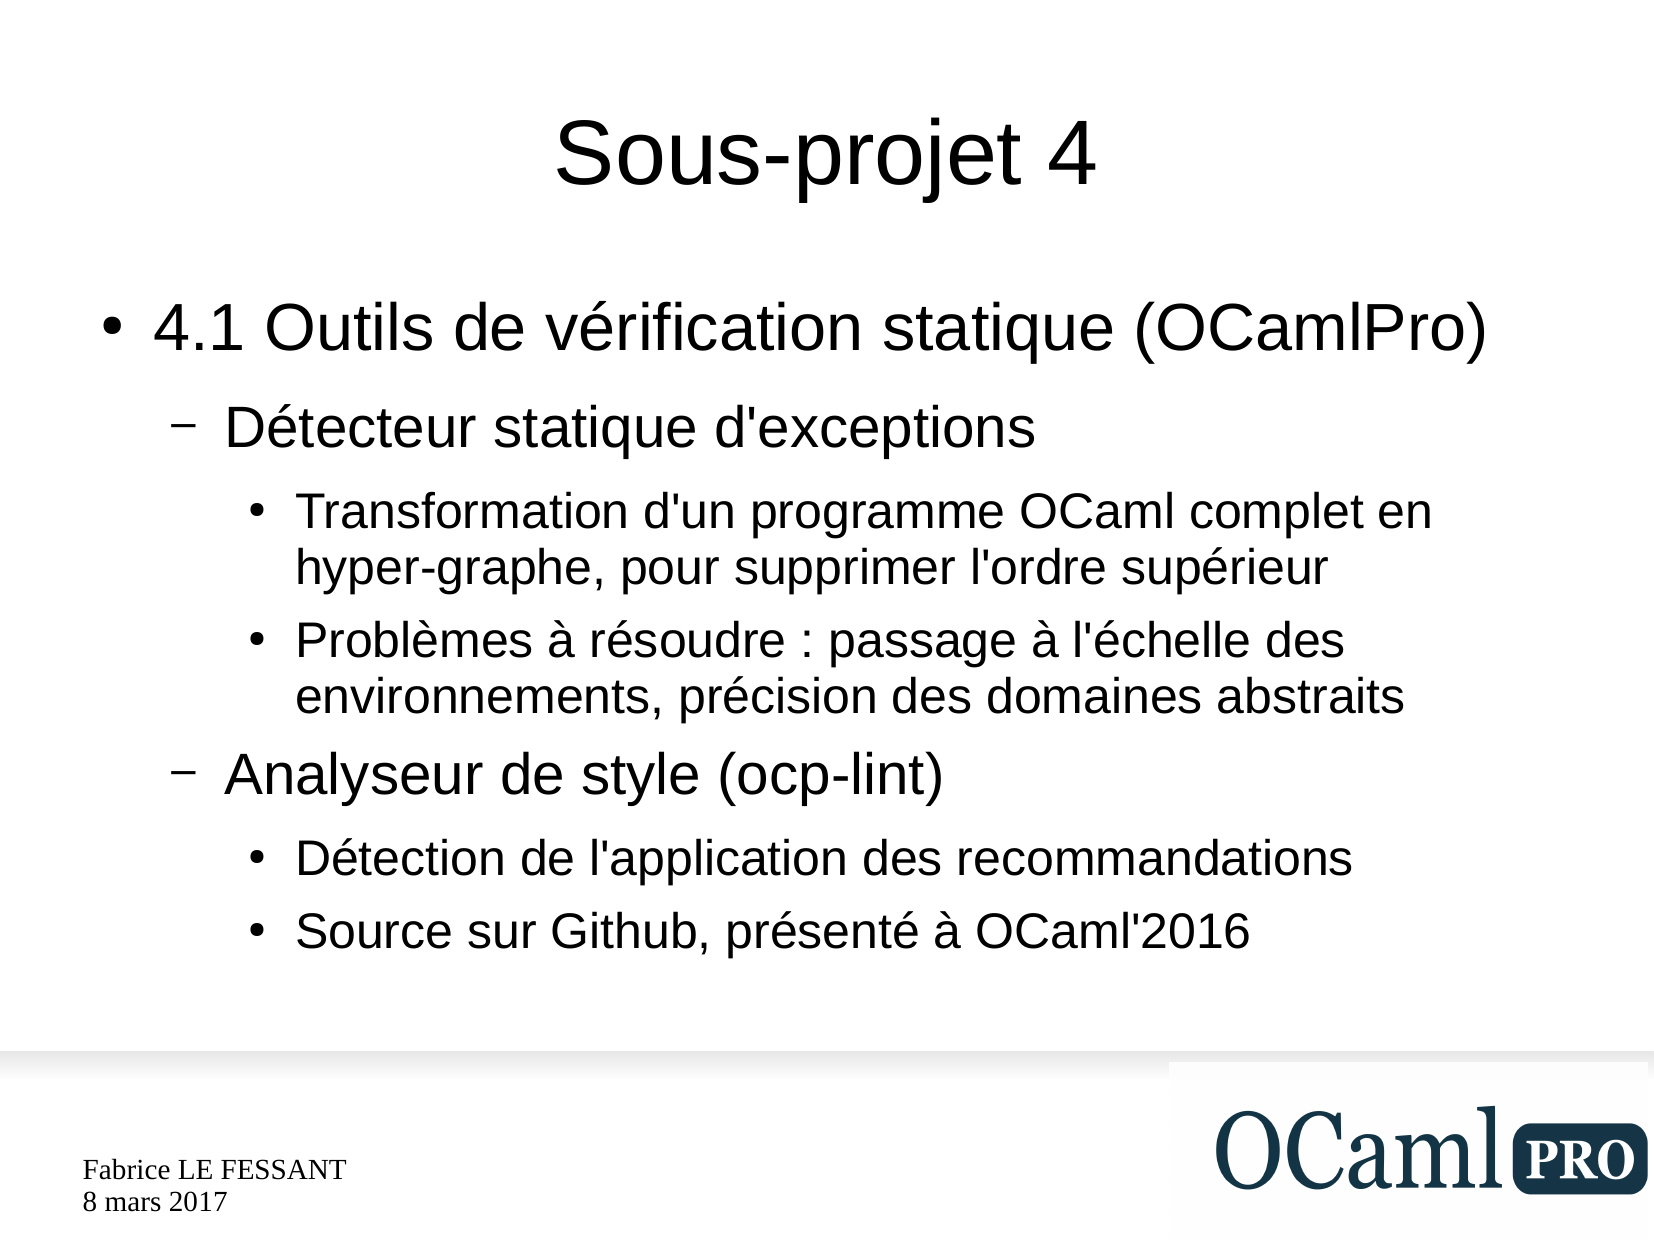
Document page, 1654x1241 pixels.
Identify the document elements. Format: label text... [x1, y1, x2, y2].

list 4.1 Outils de vérification statique (OCamlPro) Détecteur statique d'exceptions Transformation d'un programme OCaml complet en hyper-graphe, pour supprimer l'ordre supérieur Problèmes à résoudre : passage à l'échelle des environnements, précision des domaines abstraits Analyseur de style (ocp-lint) Détection de l'application des recommandations Source sur Github, présenté à OCaml'2016 [82, 290, 1538, 1010]
title Sous-projet 4 [82, 49, 1571, 257]
picture [1169, 1062, 1648, 1240]
